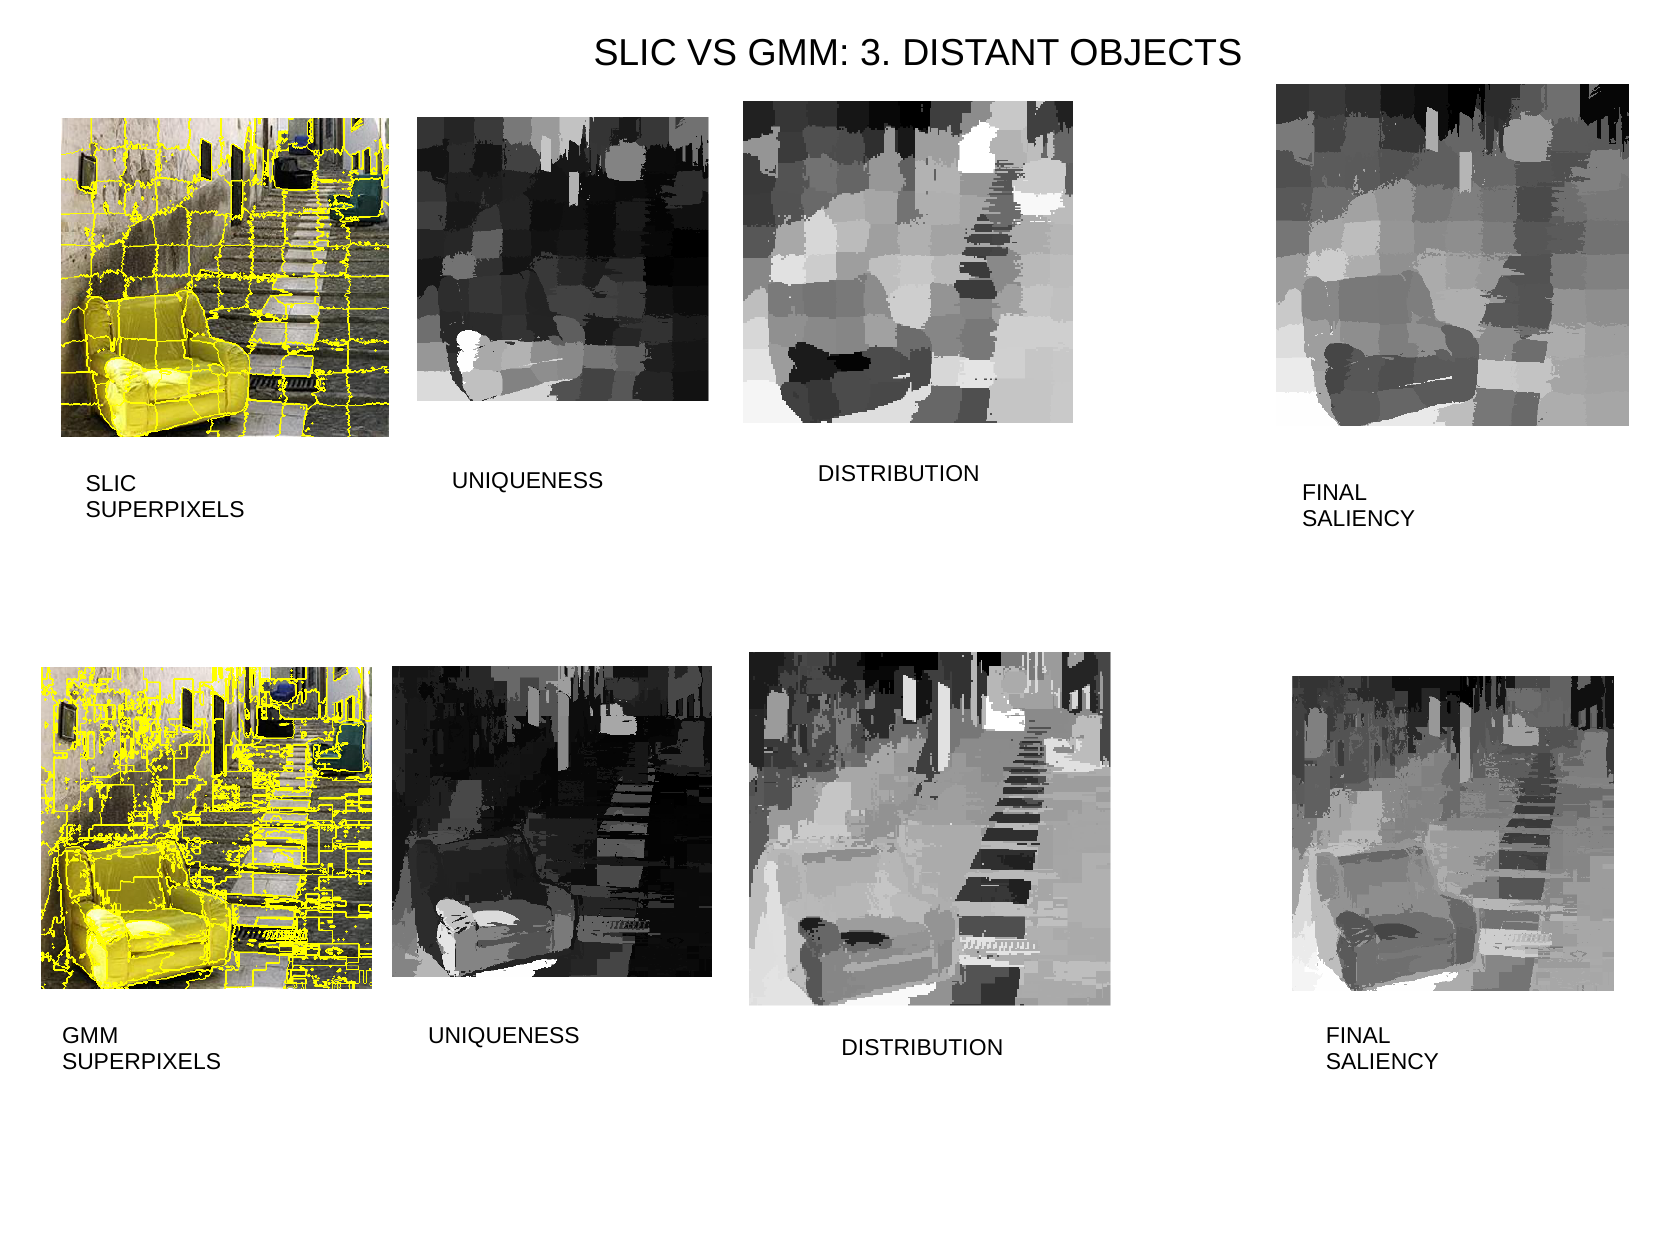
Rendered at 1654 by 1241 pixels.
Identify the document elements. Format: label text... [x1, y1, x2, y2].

text_box GMM SUPERPIXELS [47, 1015, 237, 1096]
text_box FINAL SALIENCY [1311, 1015, 1477, 1096]
picture [413, 115, 709, 402]
text_box DISTRIBUTION [826, 1027, 1052, 1094]
text_box FINAL SALIENCY [1287, 472, 1453, 541]
text_box SLIC VS GMM: 3. DISTANT OBJECTS [578, 23, 1312, 83]
picture [1287, 673, 1614, 993]
picture [1275, 84, 1630, 426]
picture [741, 99, 1075, 426]
text_box SLIC SUPERPIXELS [70, 463, 260, 556]
text_box UNIQUENESS [413, 1015, 603, 1063]
picture [744, 649, 1111, 1006]
picture [38, 661, 376, 993]
text_box DISTRIBUTION [803, 453, 1028, 520]
picture [59, 118, 390, 437]
text_box UNIQUENESS [437, 460, 626, 508]
picture [389, 661, 715, 981]
